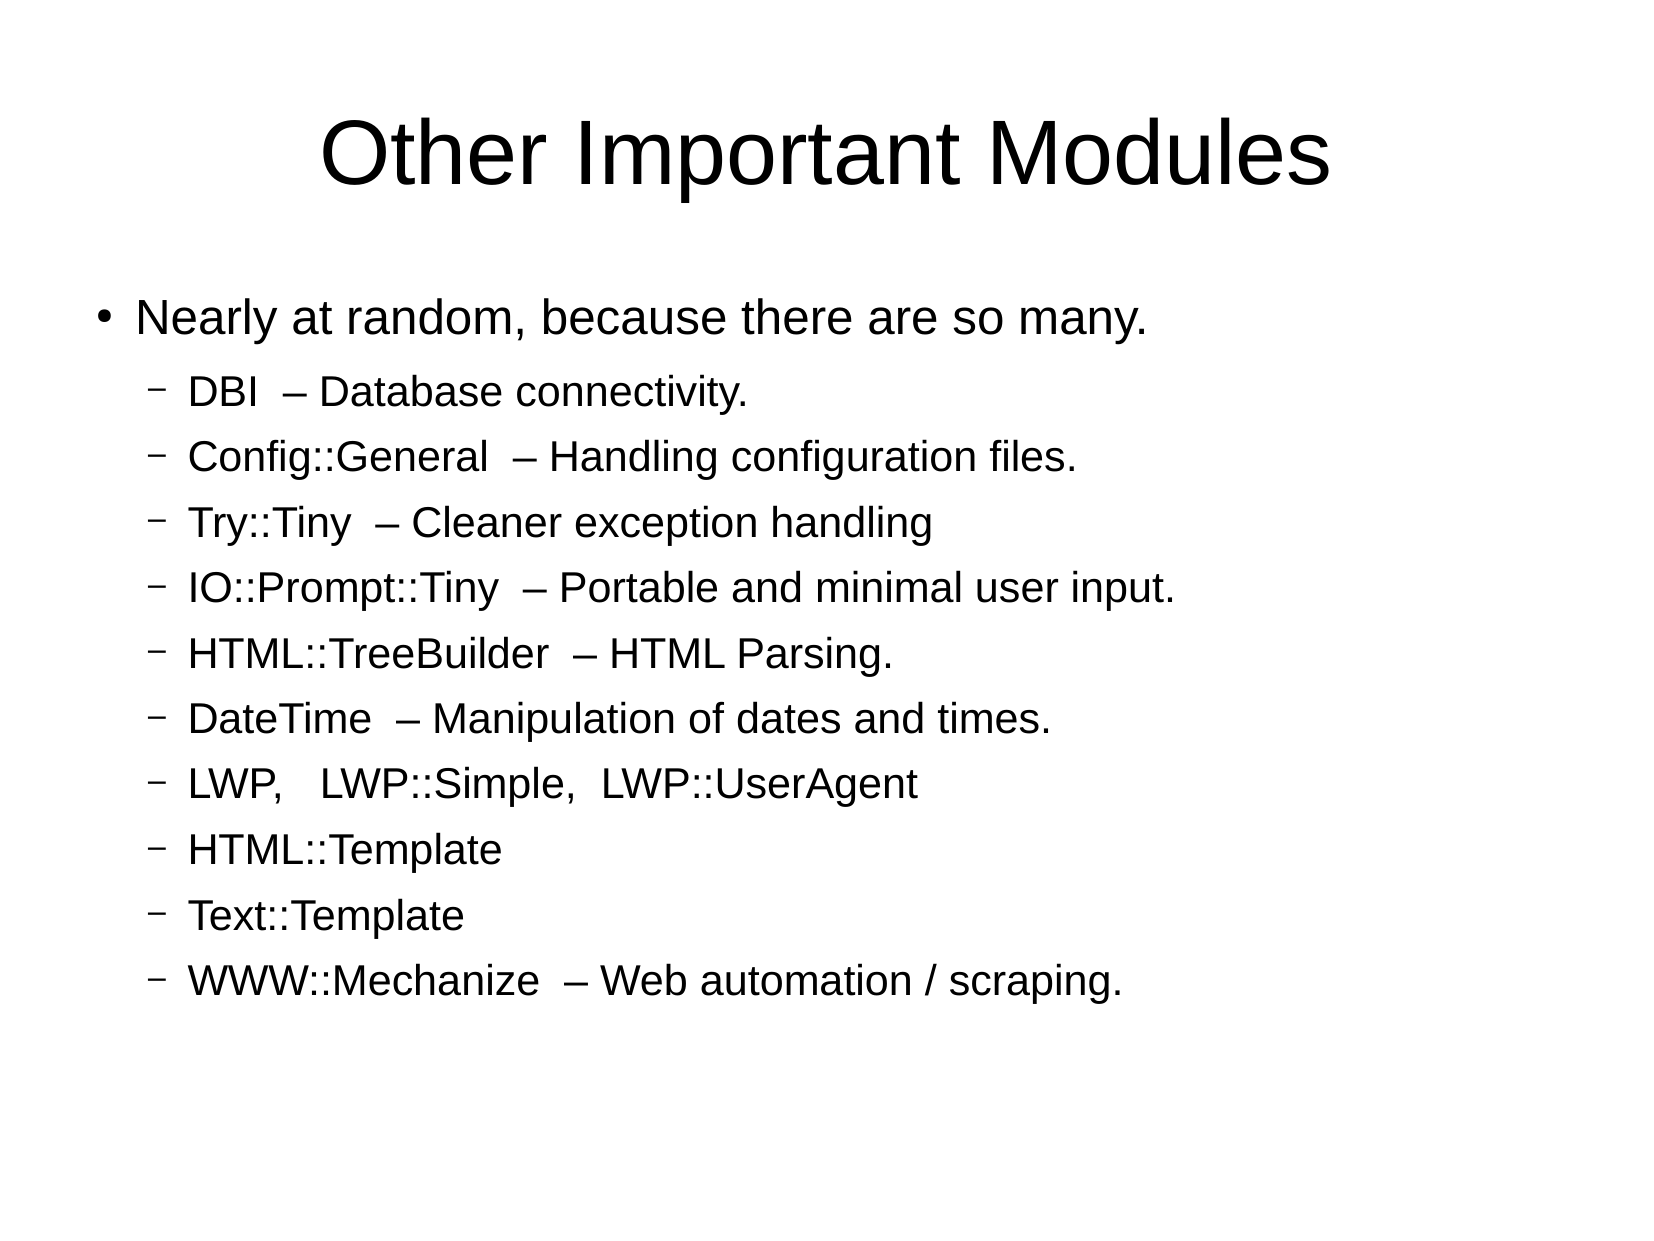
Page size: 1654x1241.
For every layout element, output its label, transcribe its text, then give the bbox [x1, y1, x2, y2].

title Other Important Modules [82, 49, 1571, 257]
list Nearly at random, because there are so many. DBI – Database connectivity. Config::General – Handling configuration files. Try::Tiny – Cleaner exception handling IO::Prompt::Tiny – Portable and minimal user input. HTML::TreeBuilder – HTML Parsing. DateTime – Manipulation of dates and times. LWP, LWP::Simple, LWP::UserAgent HTML::Template Text::Template WWW::Mechanize – Web automation / scraping. [82, 290, 1571, 1010]
